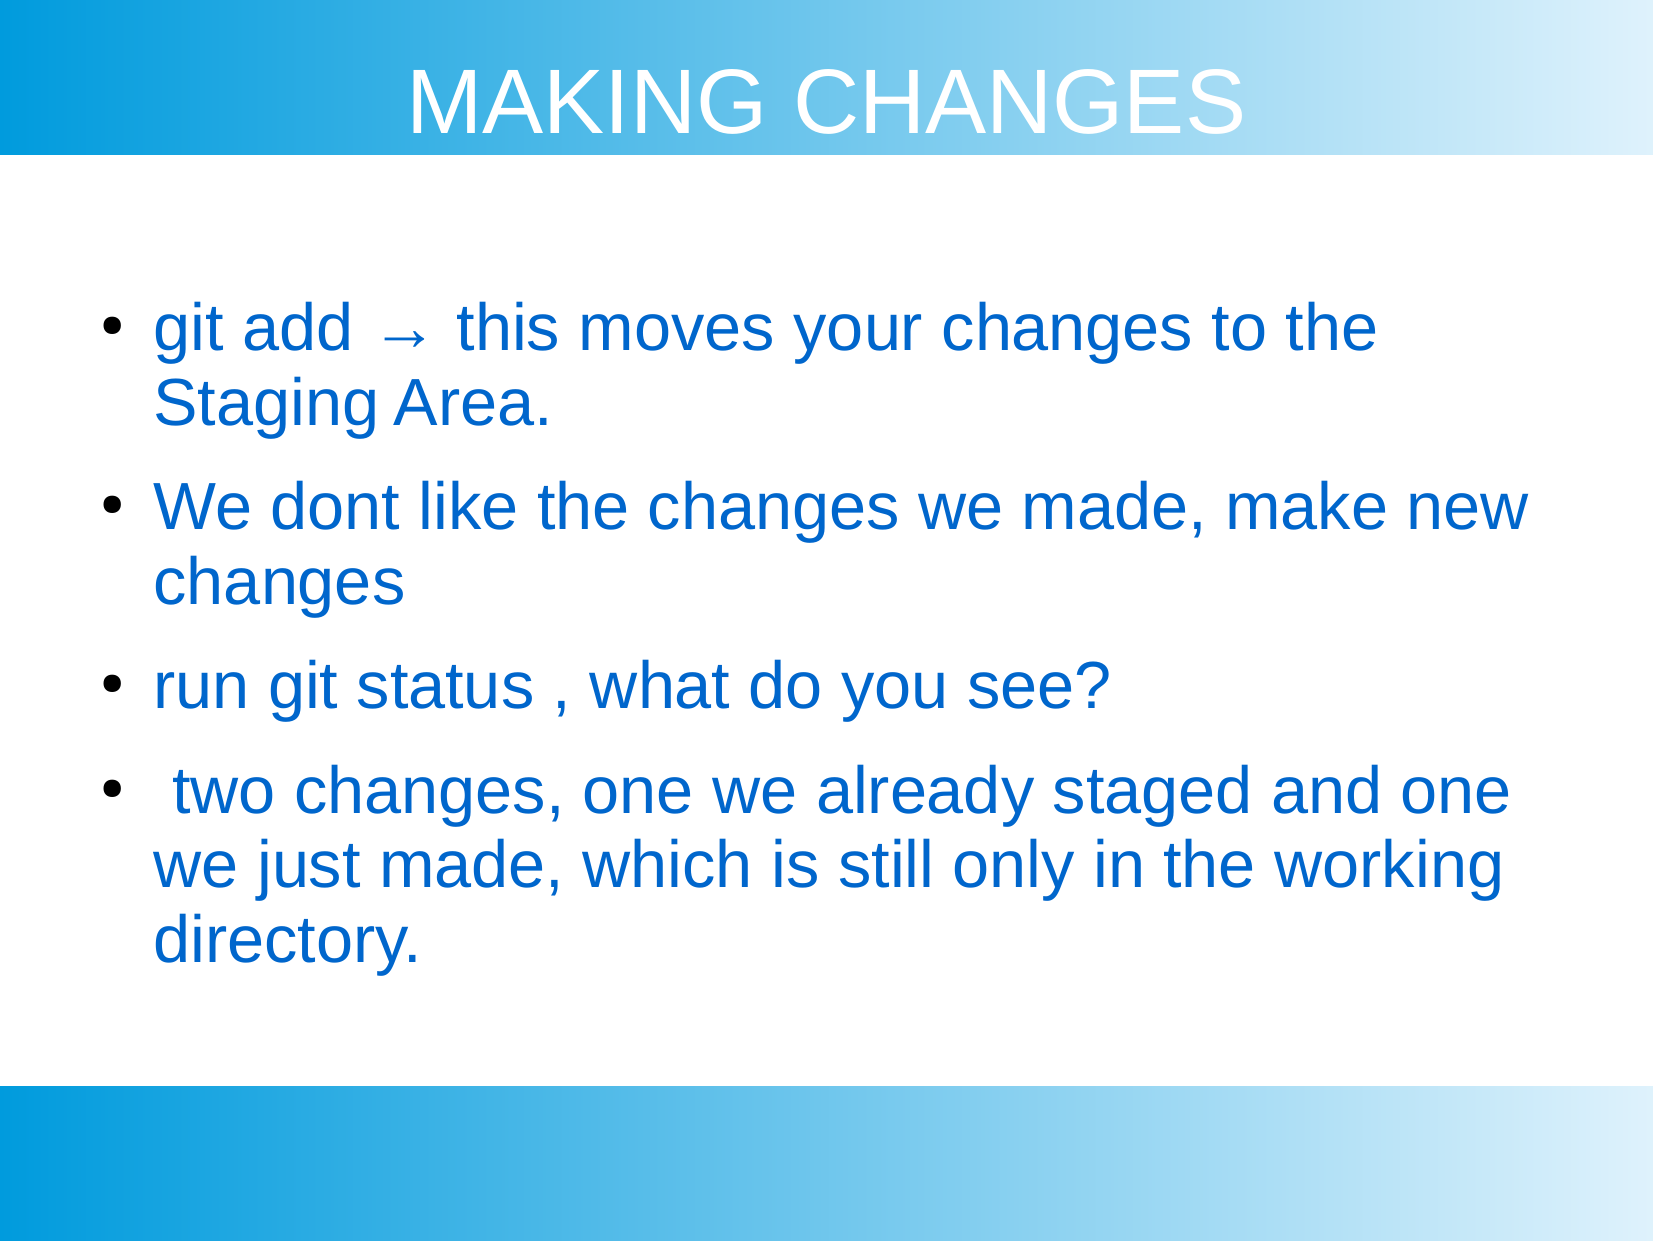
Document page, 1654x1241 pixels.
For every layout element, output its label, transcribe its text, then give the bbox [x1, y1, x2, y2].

title MAKING CHANGES [82, 49, 1571, 155]
list git add → this moves your changes to the Staging Area. We dont like the changes we made, make new changes run git status , what do you see? two changes, one we already staged and one we just made, which is still only in the working directory. [82, 290, 1571, 1010]
